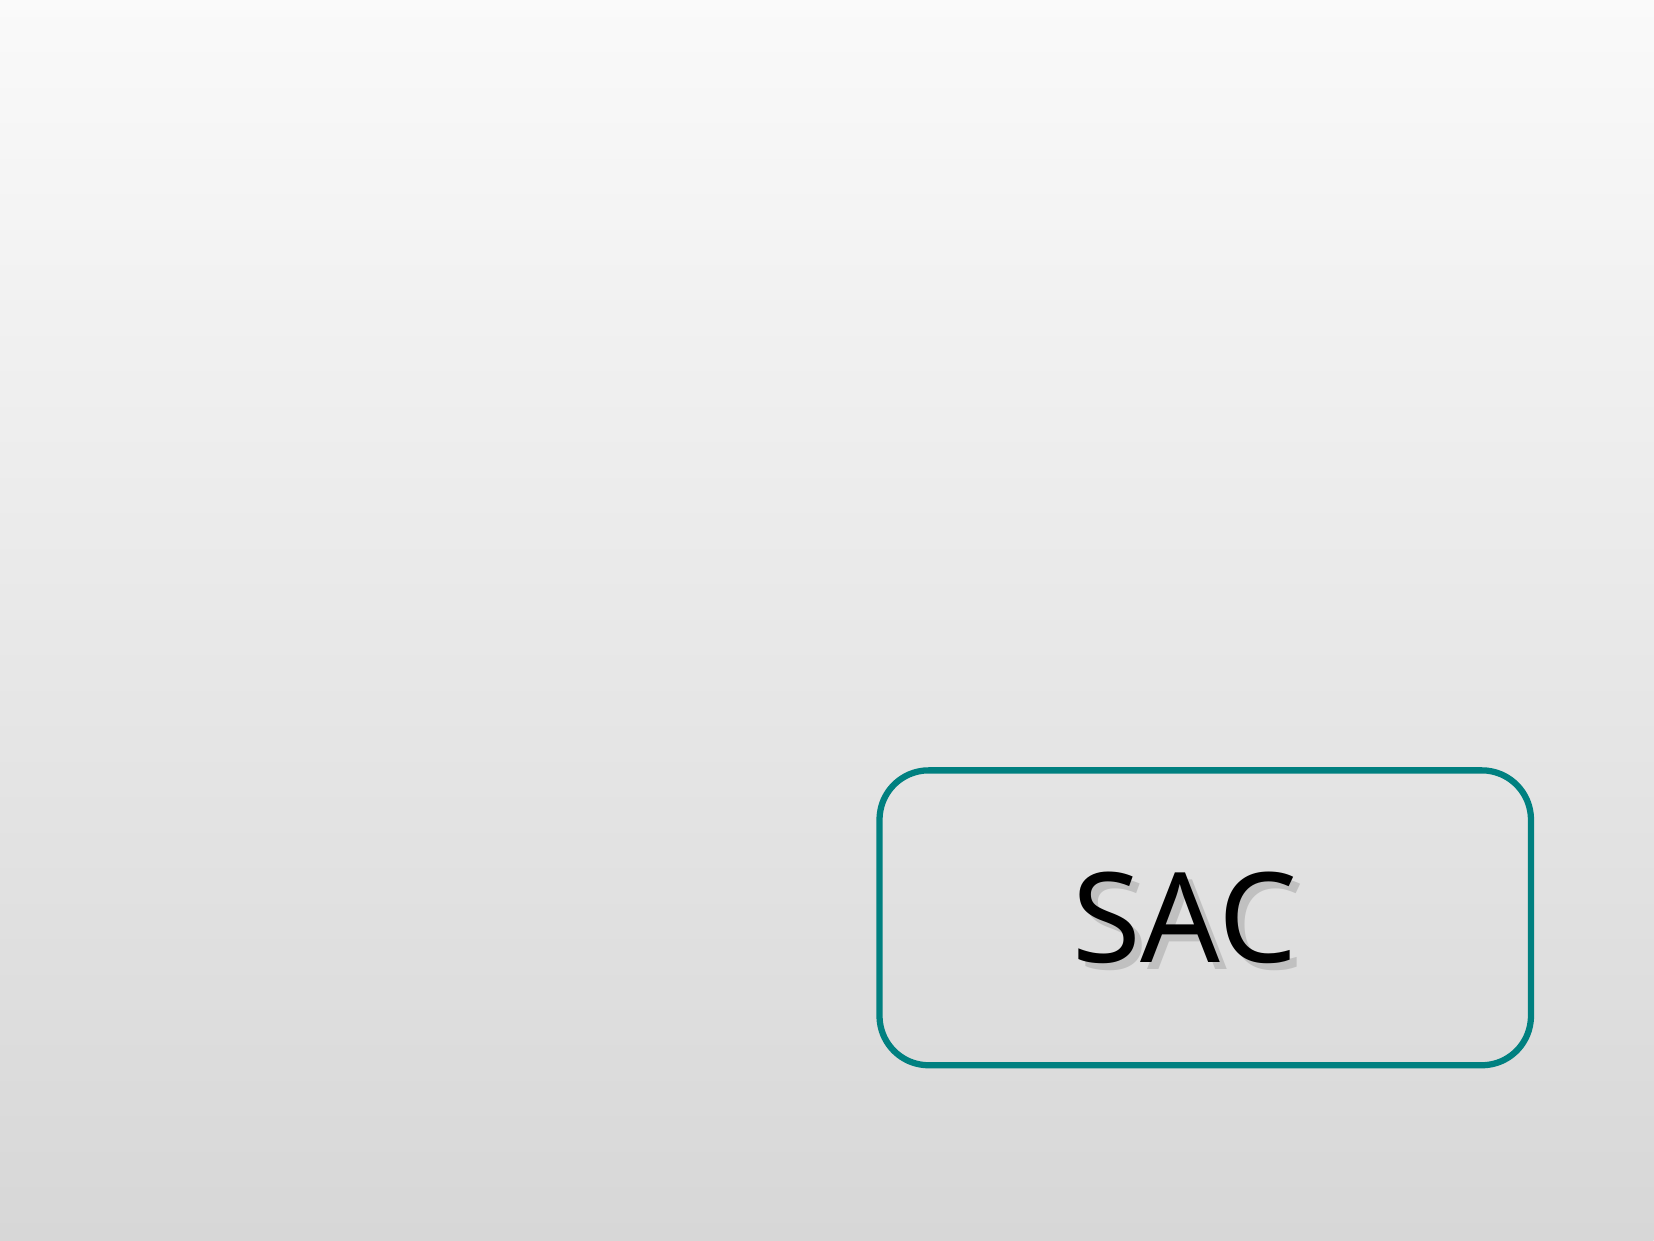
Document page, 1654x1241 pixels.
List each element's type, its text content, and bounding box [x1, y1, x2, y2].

title SAC [883, 774, 1527, 988]
title SAC [564, 555, 1654, 988]
